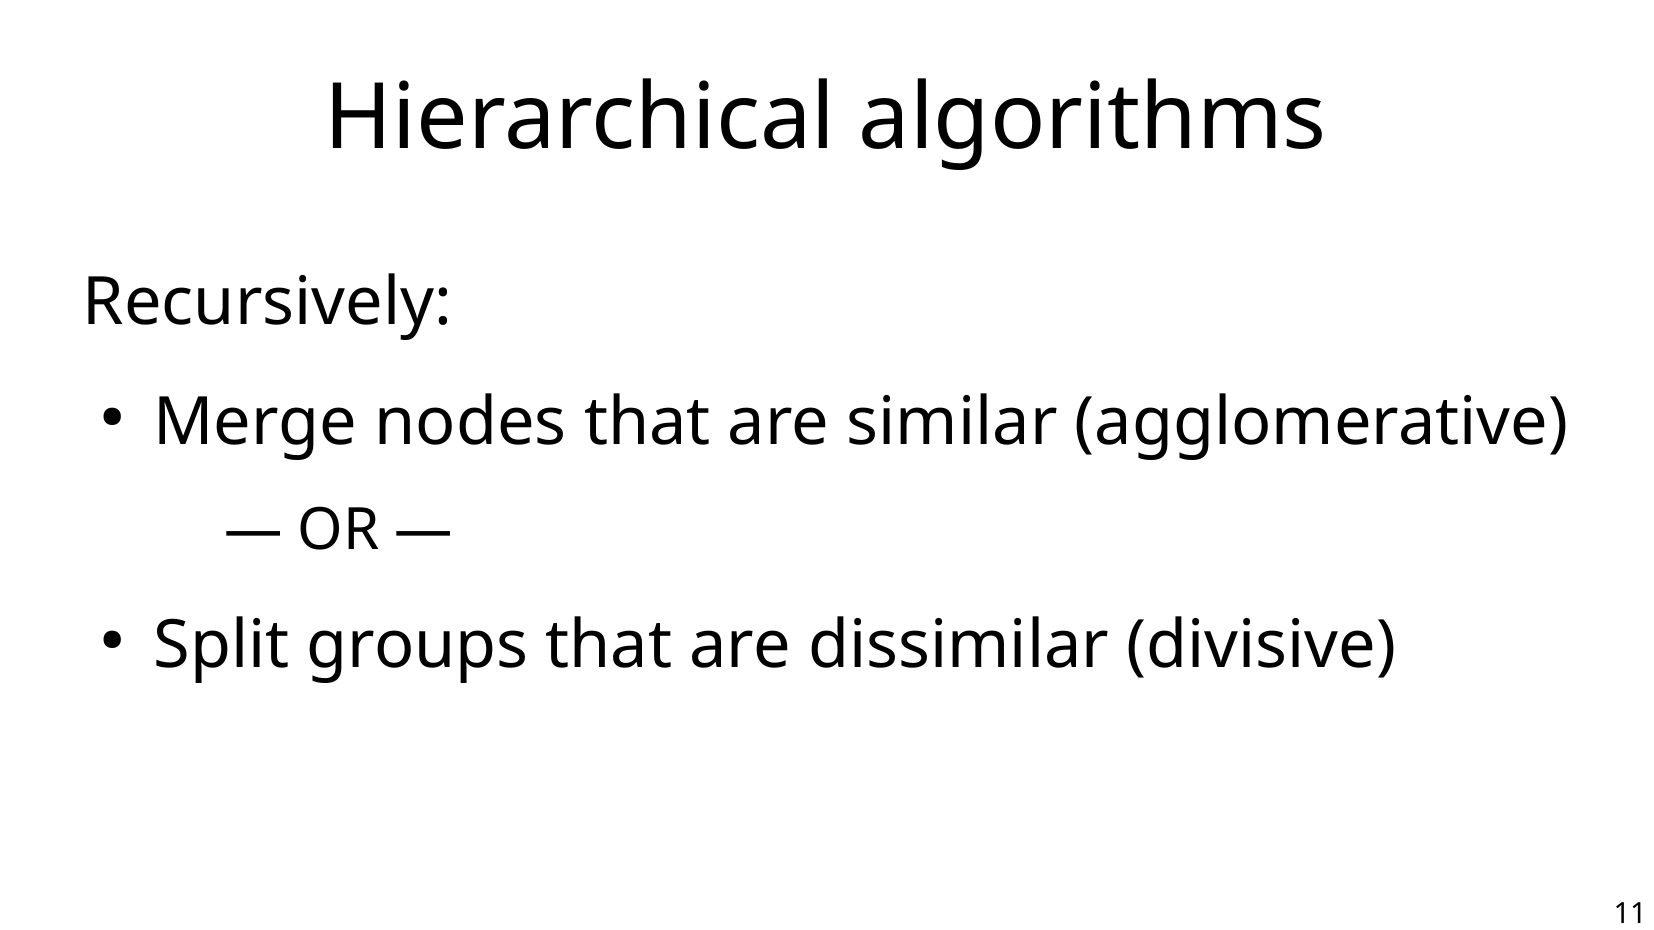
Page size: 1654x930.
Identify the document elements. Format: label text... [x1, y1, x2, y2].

title Hierarchical algorithms [82, 1, 1571, 225]
list Recursively: Merge nodes that are similar (agglomerative) — OR — Split groups that are dissimilar (divisive) [82, 252, 1571, 793]
